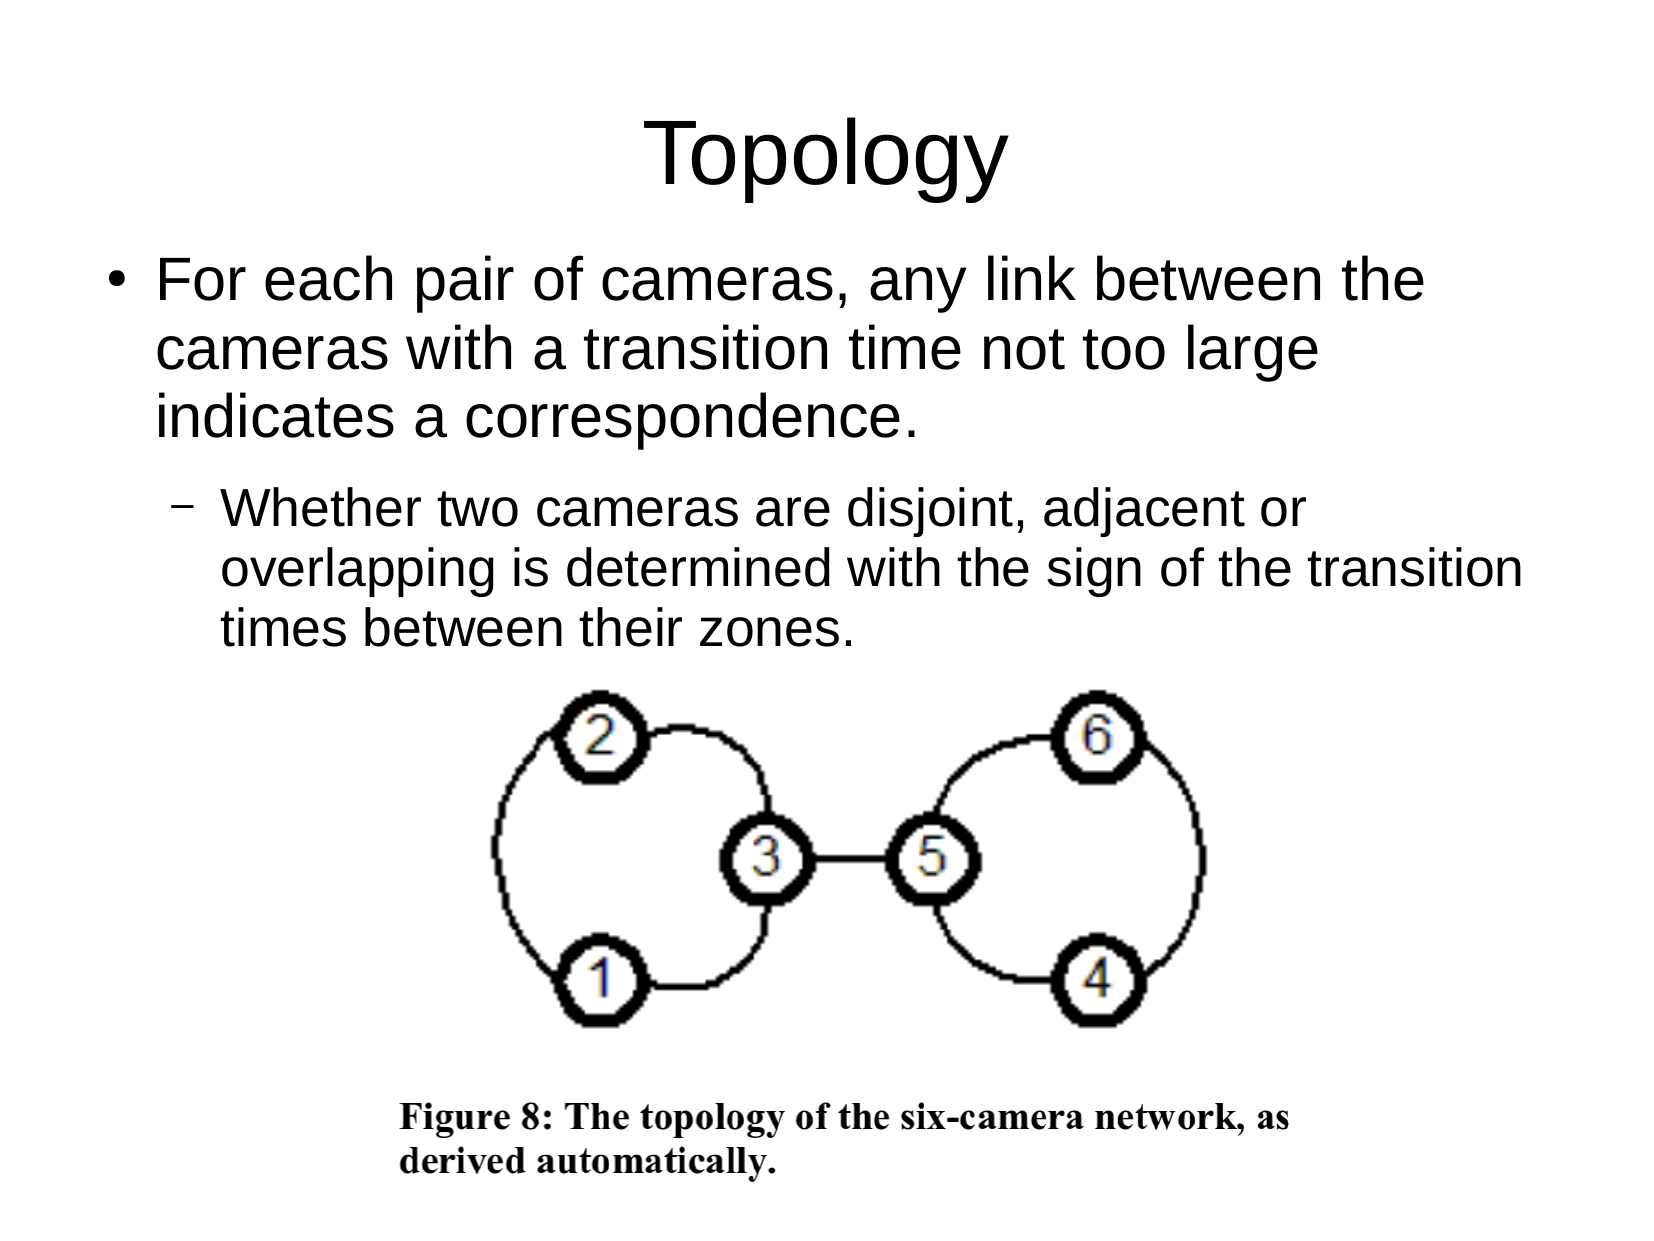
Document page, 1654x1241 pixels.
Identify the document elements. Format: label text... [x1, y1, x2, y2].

list For each pair of cameras, any link between the cameras with a transition time not too large indicates a correspondence. Whether two cameras are disjoint, adjacent or overlapping is determined with the sign of the transition times between their zones. [90, 245, 1571, 661]
title Topology [82, 49, 1571, 257]
picture [390, 661, 1336, 1186]
